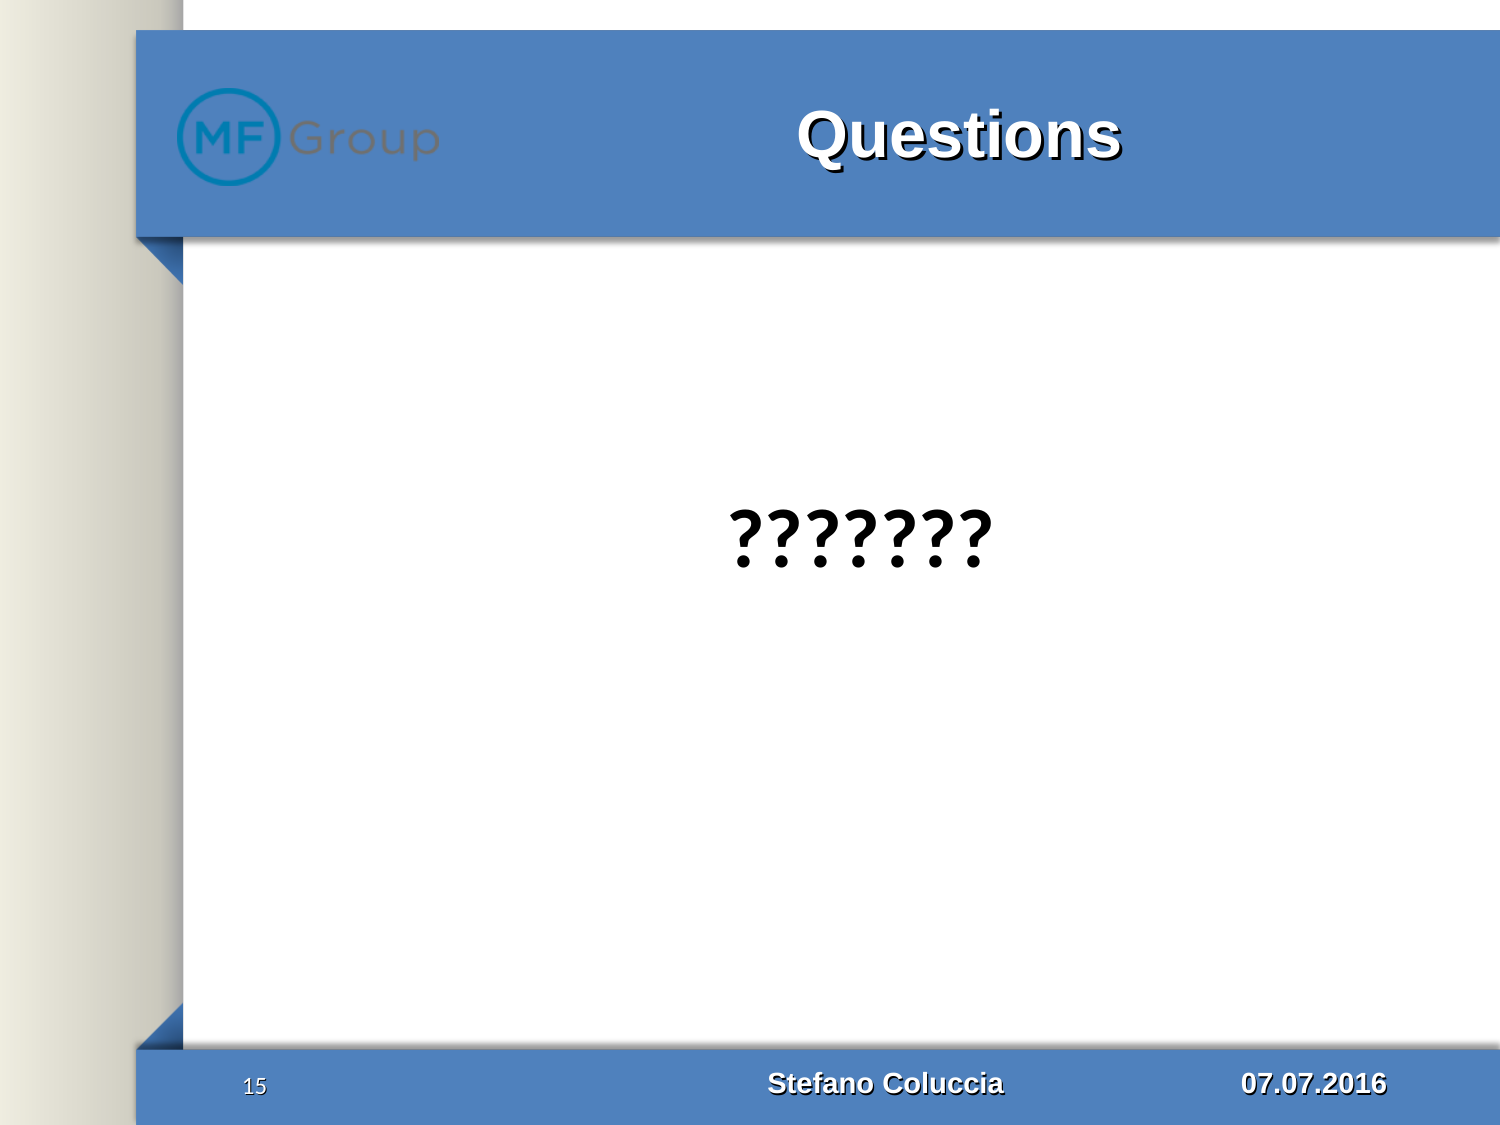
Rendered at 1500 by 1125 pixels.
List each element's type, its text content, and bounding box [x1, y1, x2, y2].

title Stefano Coluccia [738, 1065, 1034, 1103]
picture [0, 0, 1500, 1125]
list ??????? [230, 265, 1447, 1009]
title 07.07.2016 [1151, 1065, 1477, 1103]
title Questions [472, 57, 1447, 211]
